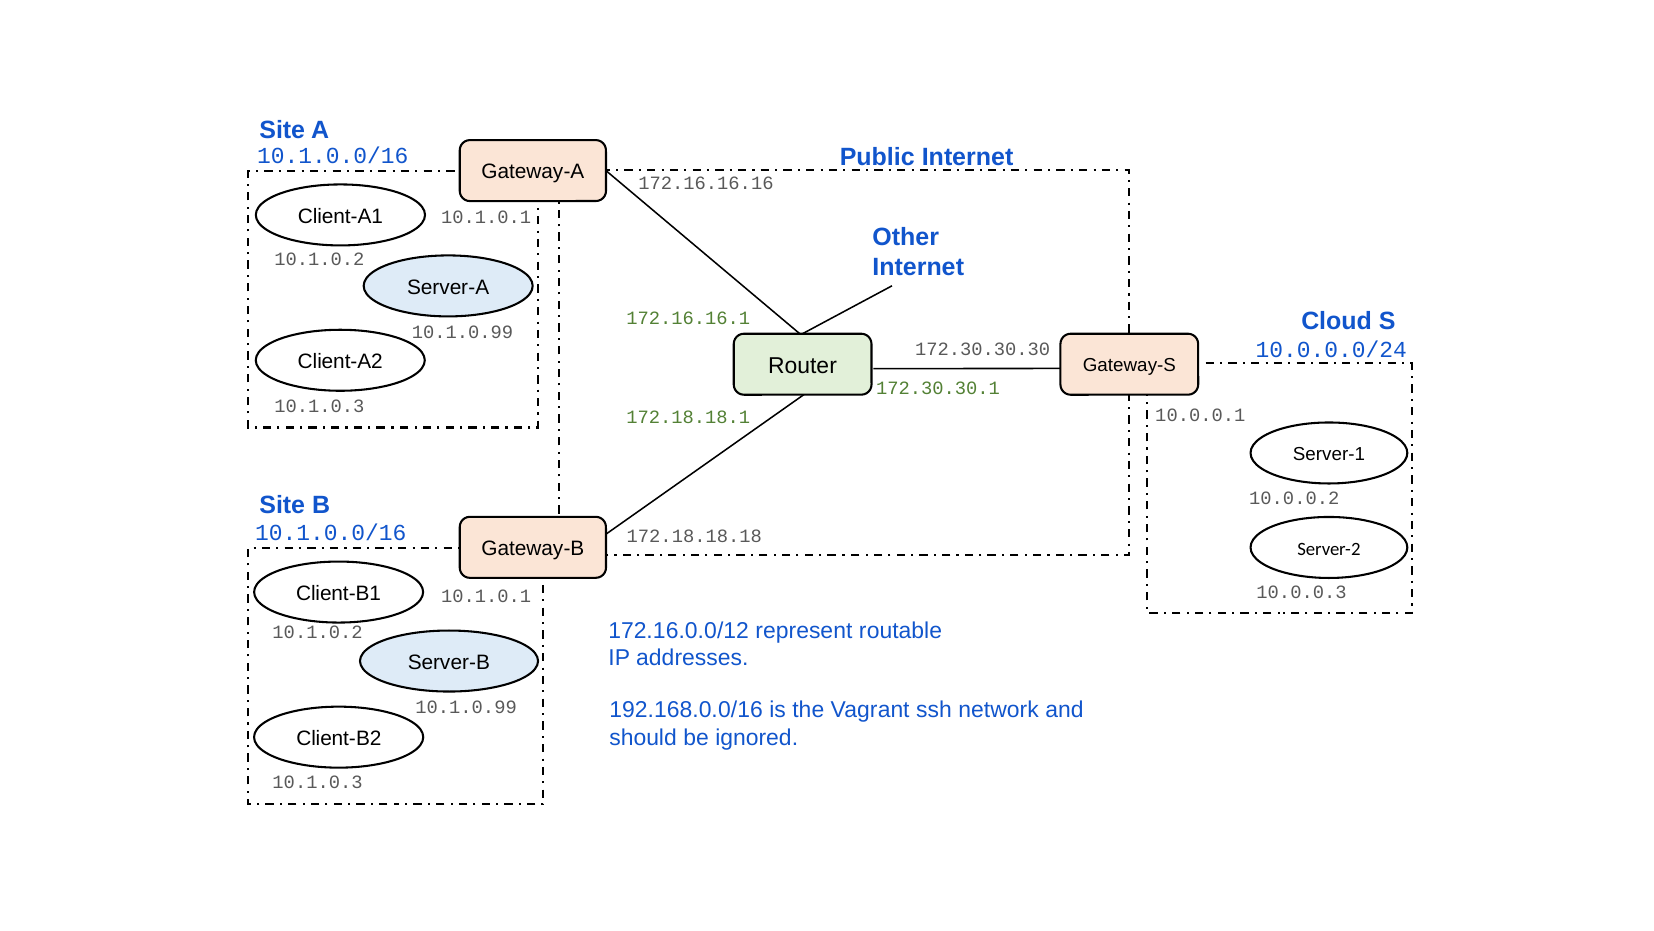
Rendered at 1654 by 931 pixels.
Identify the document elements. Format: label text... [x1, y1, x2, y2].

text_box Other Internet [857, 212, 1016, 286]
text_box 172.18.18.18 [611, 516, 781, 554]
text_box 10.0.0.0/24 [1181, 326, 1422, 376]
text_box Site B [244, 481, 393, 519]
text_box 10.1.0.2 [257, 611, 385, 649]
text_box 10.0.0.3 [1241, 572, 1436, 617]
text_box 172.16.0.0/12 represent routable IP addresses. [593, 607, 979, 700]
text_box 10.0.0.2 [1234, 478, 1413, 516]
text_box 10.1.0.0/16 [240, 509, 441, 554]
text_box 10.0.0.1 [1140, 394, 1319, 432]
text_box Site A [244, 106, 393, 143]
text_box Server-B [360, 630, 539, 687]
text_box Server-2 [1250, 516, 1408, 572]
text_box Cloud S [1286, 297, 1435, 334]
text_box 10.1.0.99 [400, 687, 547, 725]
text_box Gateway-S [1060, 333, 1199, 395]
text_box 172.16.16.1 [611, 298, 781, 336]
text_box Client-A2 [255, 329, 425, 386]
text_box Client-A1 [255, 184, 425, 241]
text_box Server-1 [1250, 422, 1408, 478]
text_box 172.30.30.30 [900, 329, 1070, 364]
text_box 192.168.0.0/16 is the Vagrant ssh network and should be ignored. [594, 687, 1110, 761]
text_box Client-B2 [254, 706, 424, 763]
text_box 172.16.16.16 [623, 162, 793, 200]
text_box 10.1.0.1 [425, 197, 554, 235]
text_box 172.30.30.1 [861, 368, 1031, 406]
text_box Public Internet [824, 133, 1085, 170]
text_box Router [733, 333, 872, 395]
text_box 10.1.0.99 [396, 312, 544, 349]
text_box 10.1.0.2 [259, 238, 387, 276]
text_box Server-A [363, 255, 533, 312]
text_box 10.1.0.1 [425, 576, 554, 614]
text_box 10.1.0.0/16 [242, 133, 443, 177]
text_box Client-B1 [254, 561, 424, 618]
text_box 10.1.0.3 [257, 762, 385, 800]
text_box 10.1.0.3 [259, 385, 387, 423]
text_box Gateway-B [459, 516, 607, 578]
text_box 172.18.18.1 [611, 397, 769, 434]
text_box Gateway-A [459, 140, 607, 202]
